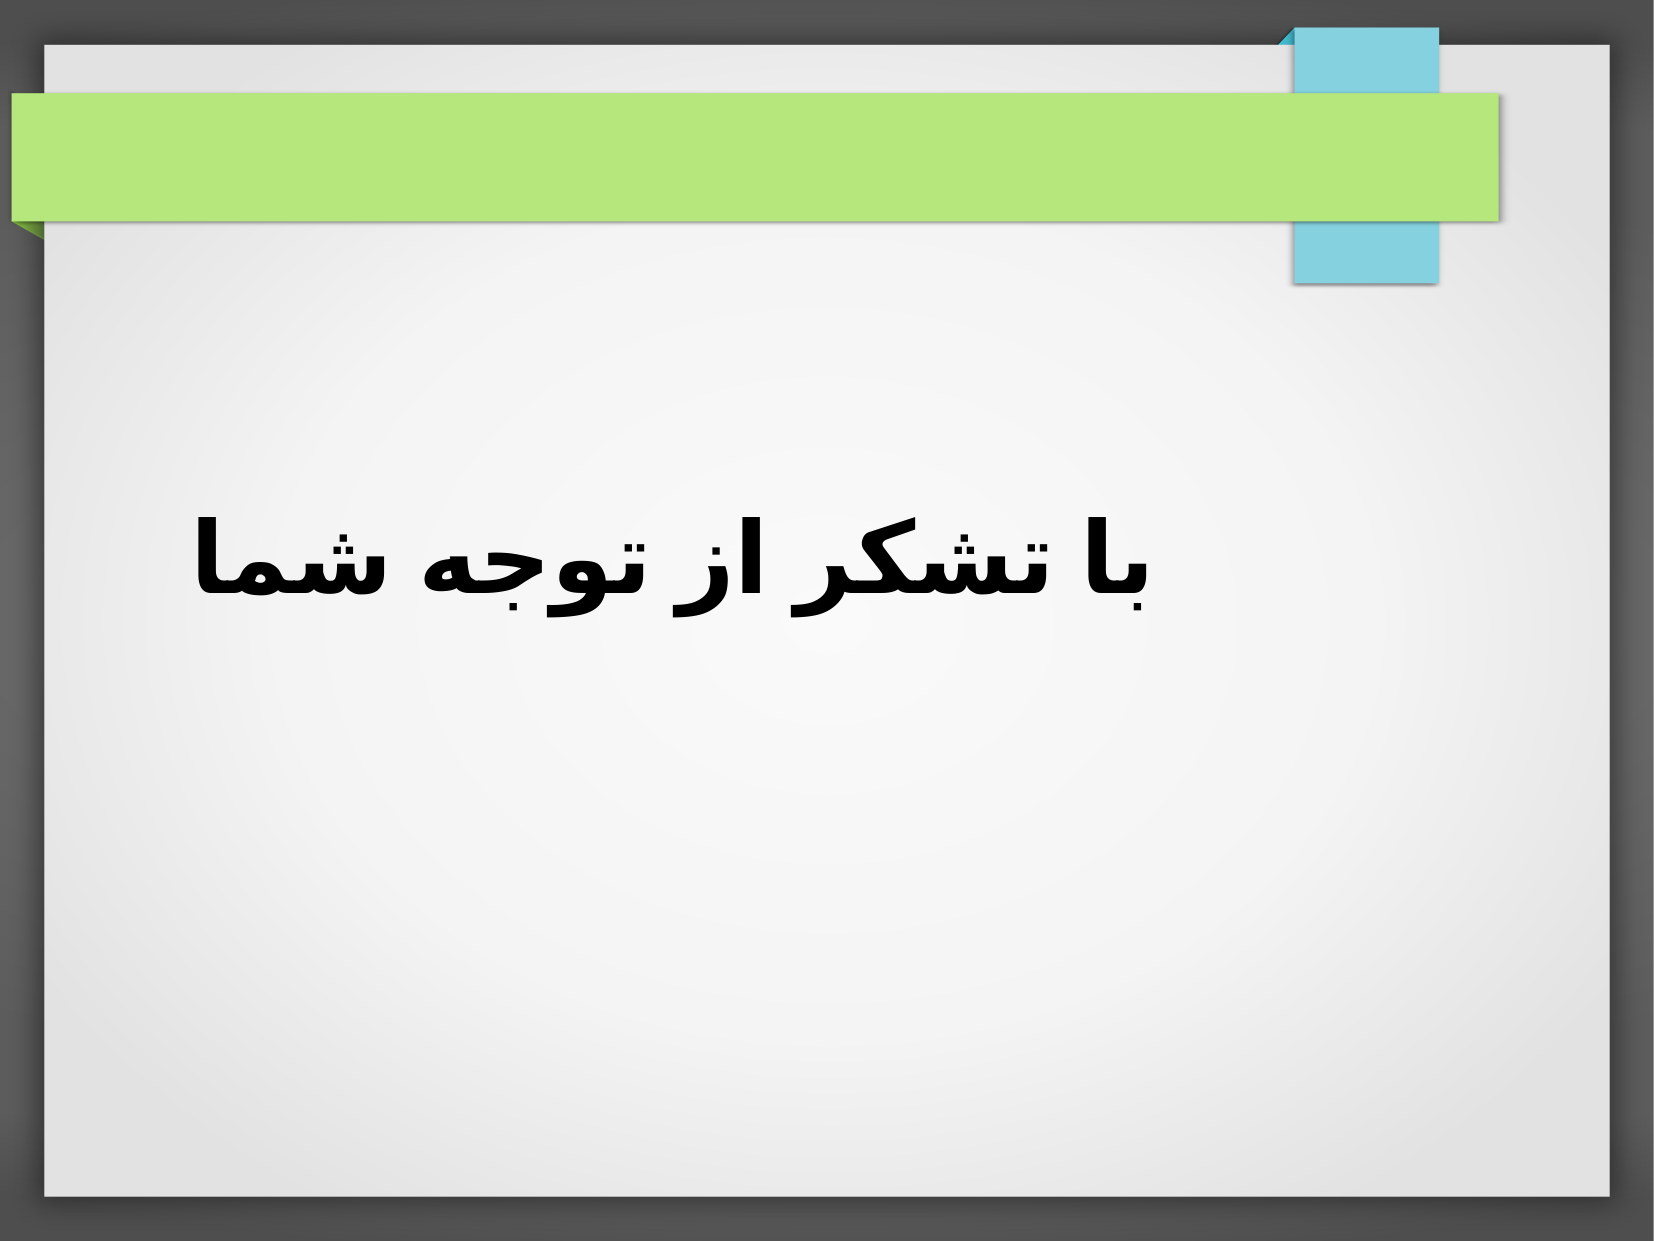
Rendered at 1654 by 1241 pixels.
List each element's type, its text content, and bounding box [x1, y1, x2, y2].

picture [0, 0, 1654, 1241]
subtitle با تشکر از توجه شما [82, 94, 1264, 1015]
